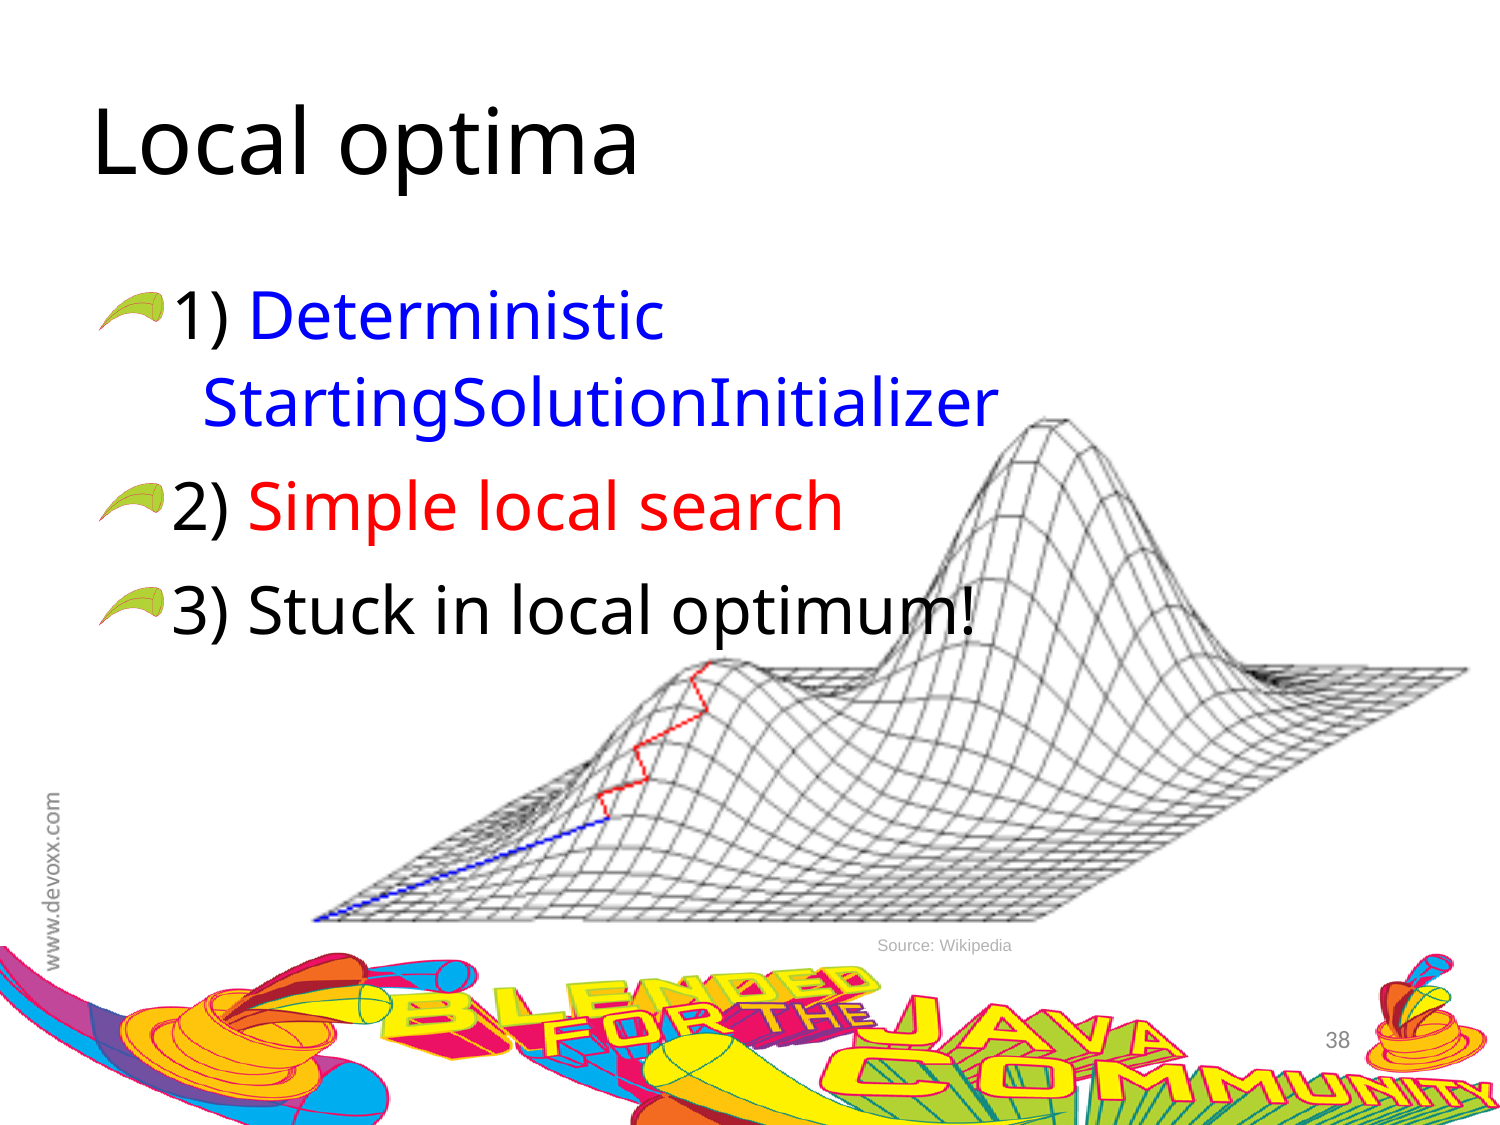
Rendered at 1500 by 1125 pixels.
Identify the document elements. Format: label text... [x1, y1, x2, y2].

list 1) Deterministic StartingSolutionInitializer 2) Simple local search 3) Stuck in local optimum! [75, 262, 1463, 650]
picture [300, 408, 1480, 938]
title Local optima [75, 45, 1426, 233]
text_box Source: Wikipedia [877, 937, 1013, 957]
picture [0, 757, 1500, 1125]
